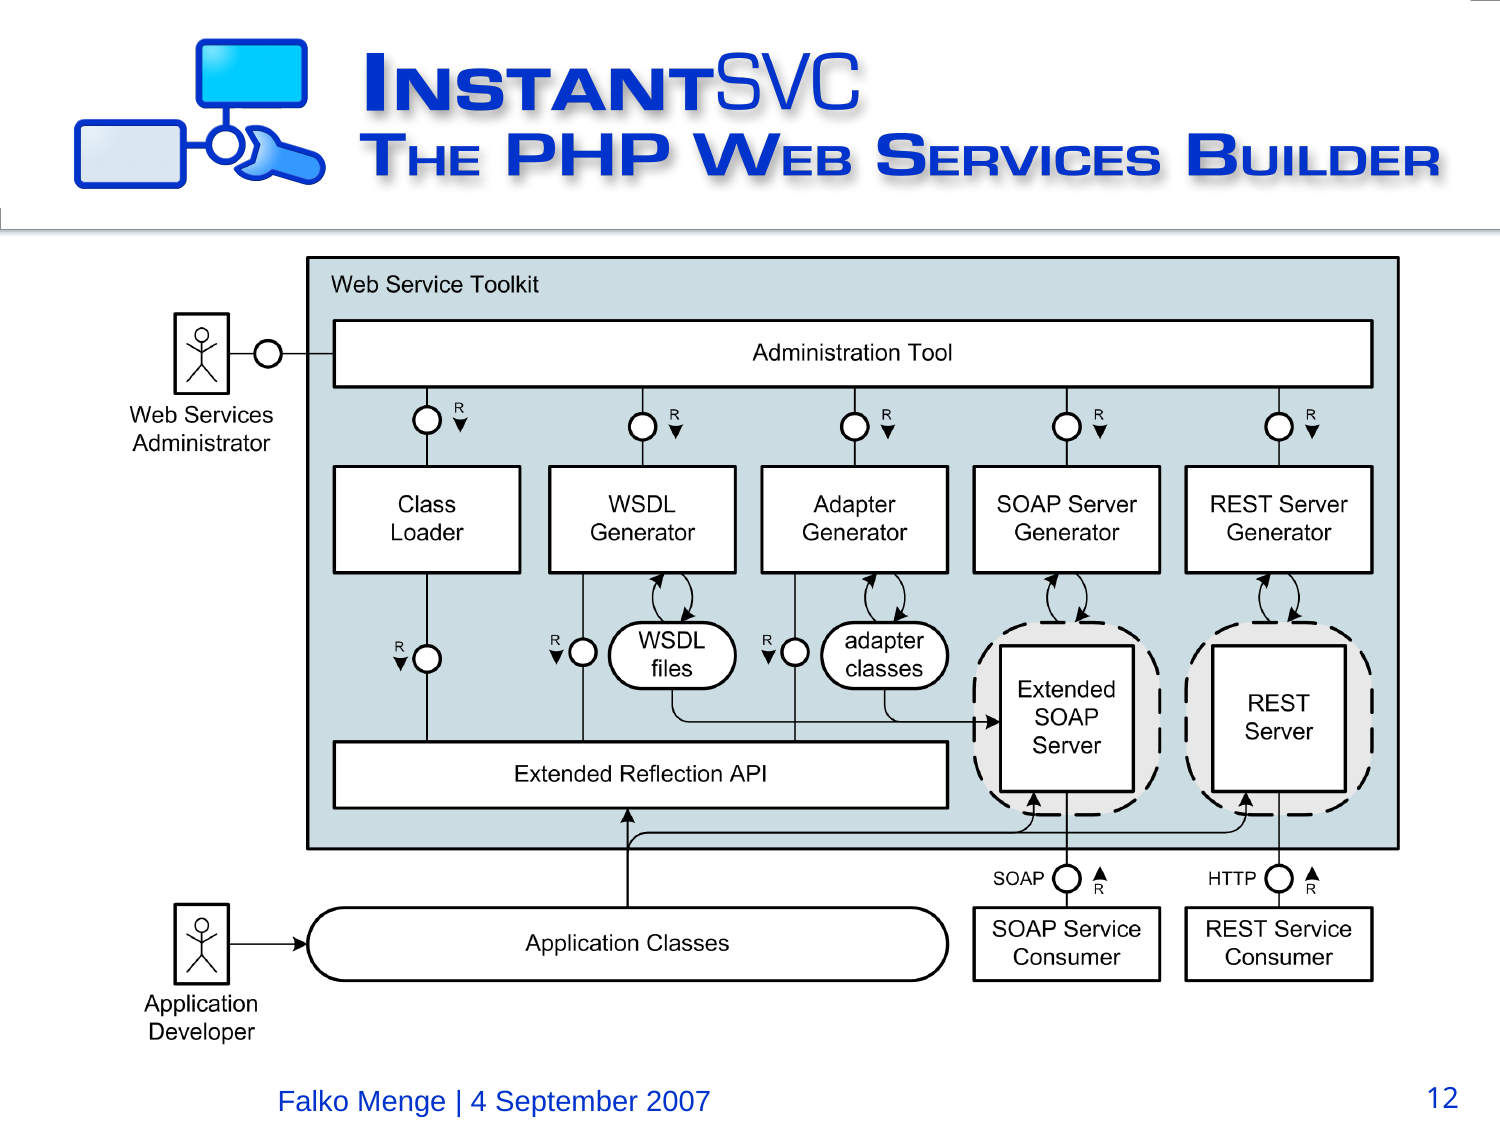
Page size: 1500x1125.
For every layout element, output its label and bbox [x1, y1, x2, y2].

picture [129, 255, 1400, 1047]
picture [0, 230, 1500, 236]
picture [8, 7, 1483, 224]
title [0, 0, 1471, 209]
